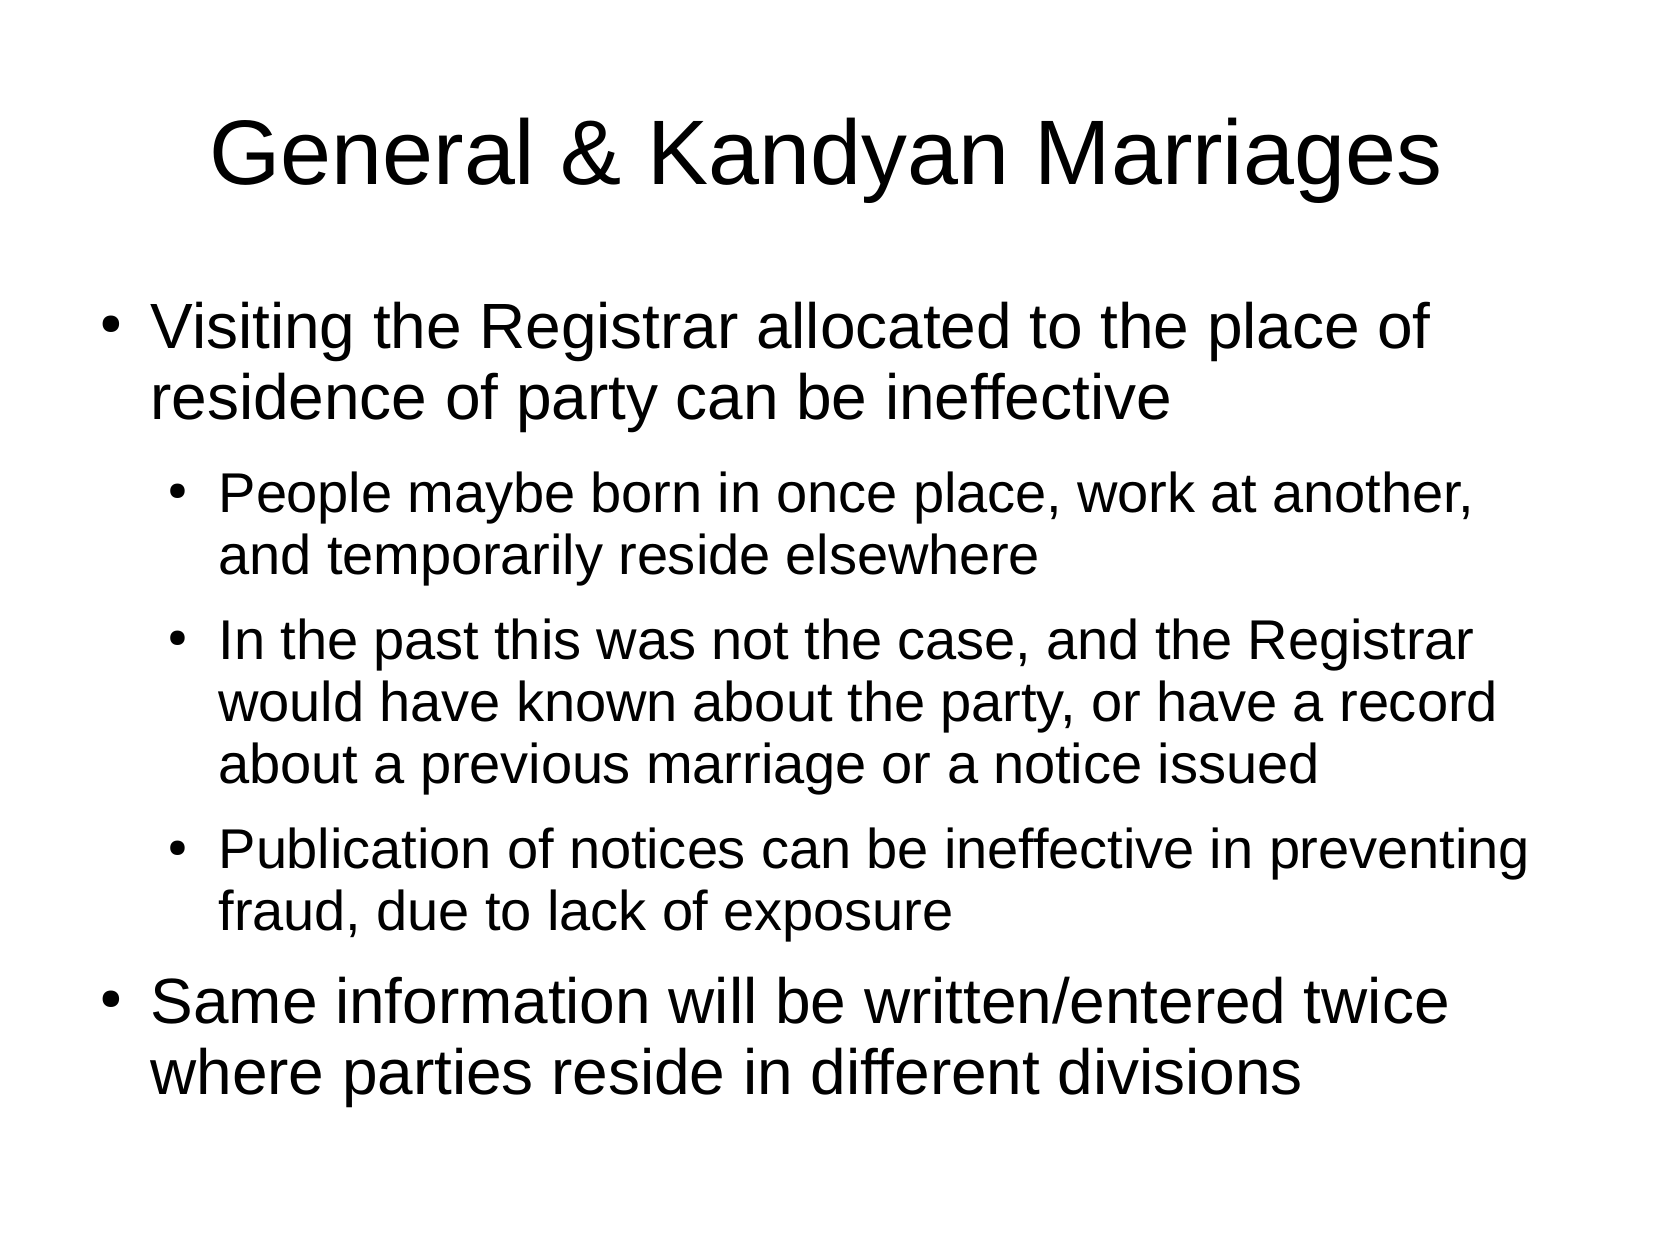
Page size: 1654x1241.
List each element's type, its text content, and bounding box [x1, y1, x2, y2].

list Visiting the Registrar allocated to the place of residence of party can be ineffective People maybe born in once place, work at another, and temporarily reside elsewhere In the past this was not the case, and the Registrar would have known about the party, or have a record about a previous marriage or a notice issued Publication of notices can be ineffective in preventing fraud, due to lack of exposure Same information will be written/entered twice where parties reside in different divisions [82, 290, 1571, 1109]
title General & Kandyan Marriages [82, 56, 1571, 250]
